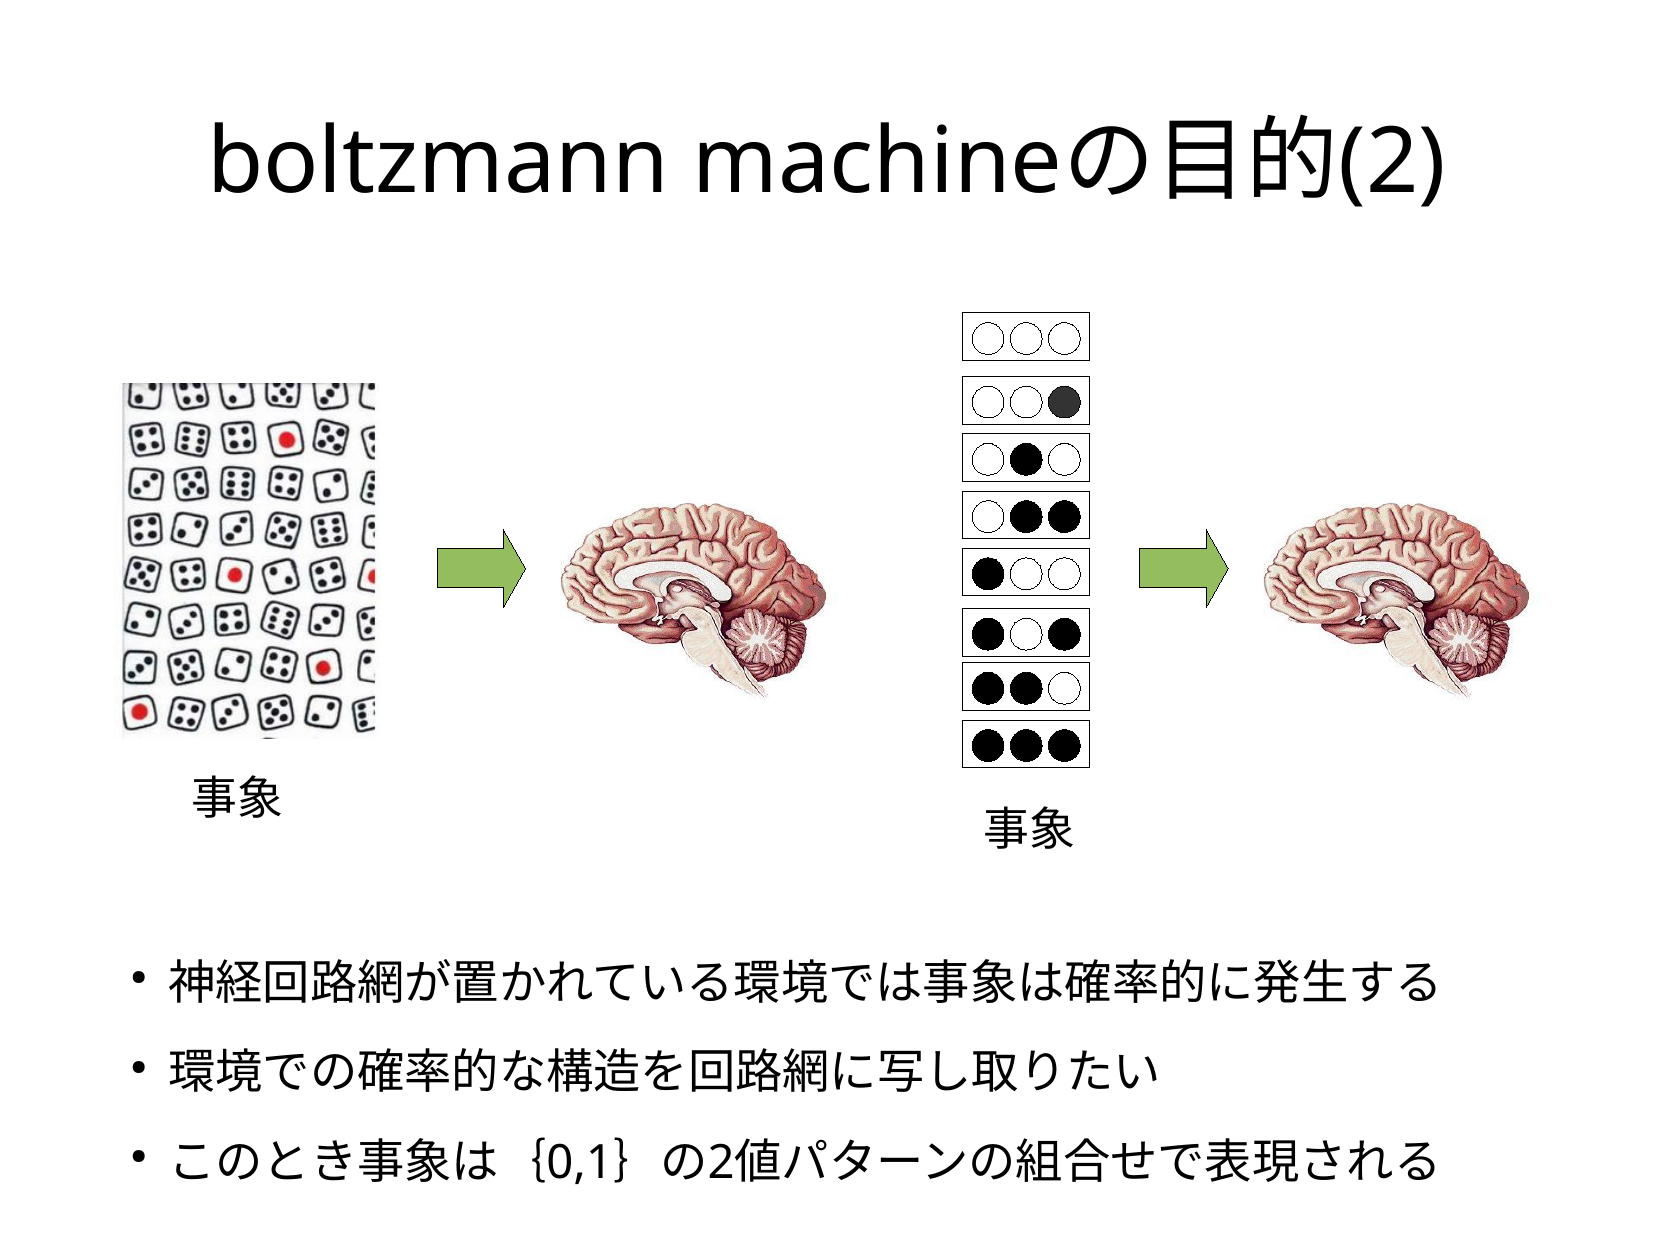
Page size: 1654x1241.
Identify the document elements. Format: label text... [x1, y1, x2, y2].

text_box [962, 720, 1090, 768]
text_box 事象 [177, 754, 325, 815]
text_box 事象 [968, 785, 1117, 847]
title boltzmann machineの目的(2) [82, 56, 1571, 250]
picture [1249, 465, 1567, 709]
picture [546, 465, 864, 709]
text_box [1139, 529, 1229, 608]
picture [76, 383, 432, 739]
text_box [962, 433, 1090, 482]
text_box [962, 312, 1090, 361]
text_box [437, 529, 526, 608]
text_box [962, 376, 1090, 425]
list 神経回路網が置かれている環境では事象は確率的に発生する 環境での確率的な構造を回路網に写し取りたい このとき事象は｛0,1｝の2値パターンの組合せで表現される [118, 944, 1607, 1198]
text_box [962, 548, 1090, 596]
text_box [962, 491, 1090, 539]
text_box [962, 608, 1090, 657]
text_box [962, 662, 1090, 711]
